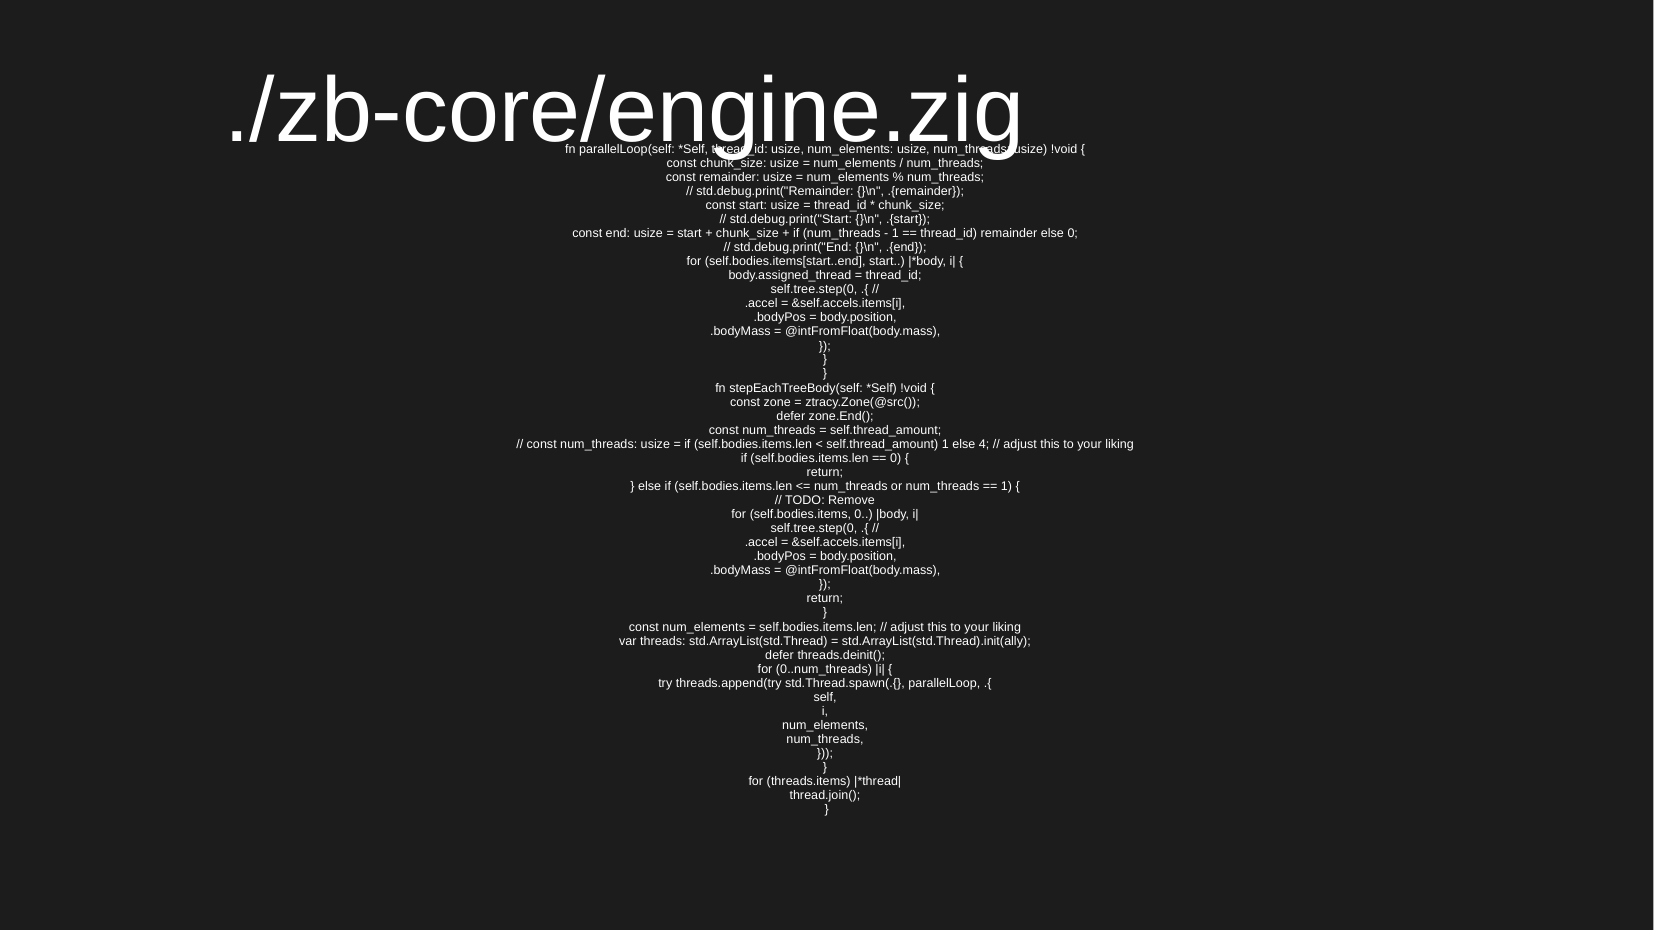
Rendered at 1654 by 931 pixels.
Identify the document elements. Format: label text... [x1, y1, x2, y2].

title ./zb-core/engine.zig [86, 7, 1163, 141]
subtitle fn parallelLoop(self: *Self, thread_id: usize, num_elements: usize, num_threads: usize) !void { const chunk_size: usize = num_elements / num_threads; const remainder: usize = num_elements % num_threads; // std.debug.print("Remainder: {}\n", .{remainder}); const start: usize = thread_id * chunk_size; // std.debug.print("Start: {}\n", .{start}); const end: usize = start + chunk_size + if (num_threads - 1 == thread_id) remainder else 0; // std.debug.print("End: {}\n", .{end}); for (self.bodies.items[start..end], start..) |*body, i| { body.assigned_thread = thread_id; self.tree.step(0, .{ // .accel = &self.accels.items[i], .bodyPos = body.position, .bodyMass = @intFromFloat(body.mass), }); } } fn stepEachTreeBody(self: *Self) !void { const zone = ztracy.Zone(@src()); defer zone.End(); const num_threads = self.thread_amount; // const num_threads: usize = if (self.bodies.items.len < self.thread_amount) 1 else 4; // adjust this to your liking if (self.bodies.items.len == 0) { return; } else if (self.bodies.items.len <= num_threads or num_threads == 1) { // TODO: Remove for (self.bodies.items, 0..) |body, i| self.tree.step(0, .{ // .accel = &self.accels.items[i], .bodyPos = body.position, .bodyMass = @intFromFloat(body.mass), }); return; } const num_elements = self.bodies.items.len; // adjust this to your liking var threads: std.ArrayList(std.Thread) = std.ArrayList(std.Thread).init(ally); defer threads.deinit(); for (0..num_threads) |i| { try threads.append(try std.Thread.spawn(.{}, parallelLoop, .{ self, i, num_elements, num_threads, })); } for (threads.items) |*thread| thread.join(); } [82, 141, 1571, 817]
